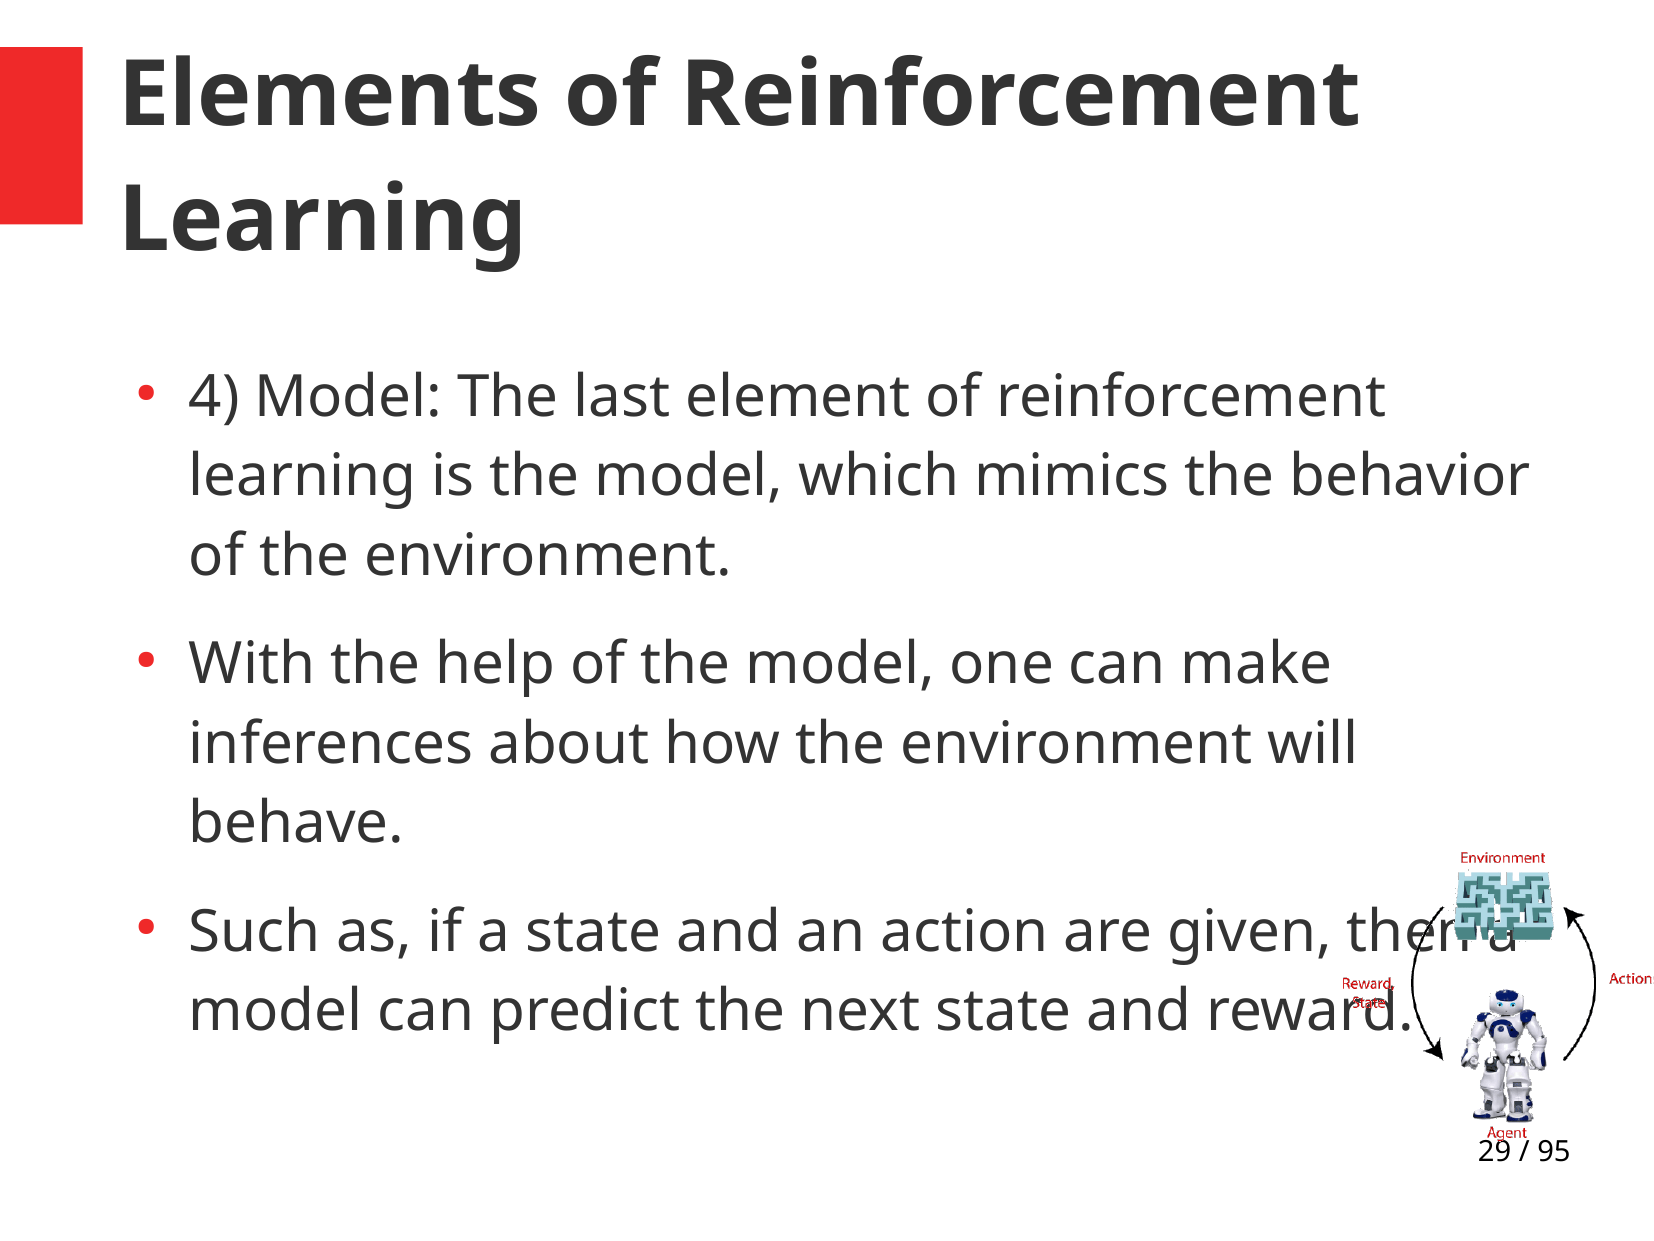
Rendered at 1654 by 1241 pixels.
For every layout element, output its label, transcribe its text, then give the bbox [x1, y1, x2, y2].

title Elements of Reinforcement Learning [118, 28, 1571, 278]
picture [1334, 847, 1654, 1146]
list 4) Model: The last element of reinforcement learning is the model, which mimics the behavior of the environment. With the help of the model, one can make inferences about how the environment will behave. Such as, if a state and an action are given, then a model can predict the next state and reward. [118, 354, 1536, 1074]
